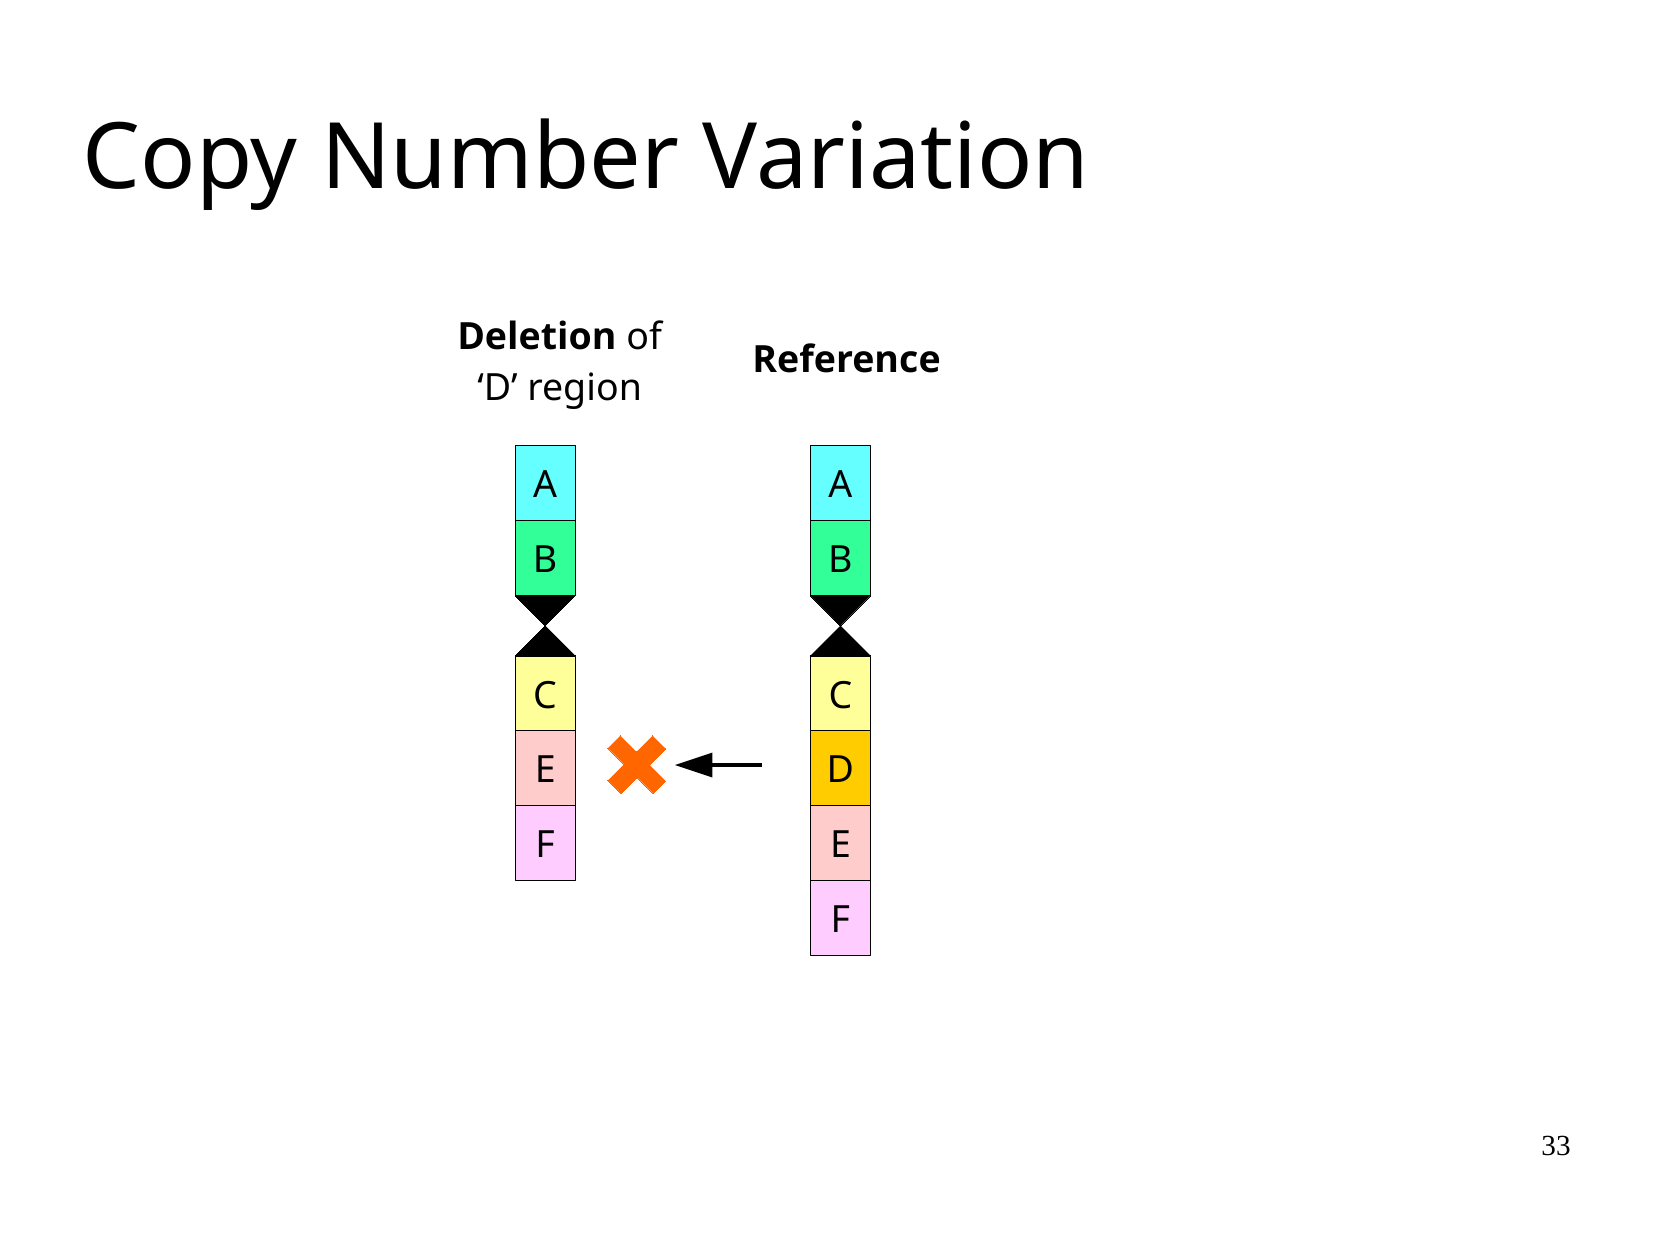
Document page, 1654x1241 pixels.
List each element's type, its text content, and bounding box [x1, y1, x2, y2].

text_box C [515, 656, 576, 730]
text_box B [810, 520, 871, 595]
text_box [515, 595, 576, 656]
text_box B [515, 520, 576, 595]
text_box F [515, 805, 576, 881]
text_box C [810, 656, 871, 730]
text_box Deletion of ‘D’ region [442, 301, 653, 409]
text_box [810, 595, 871, 656]
text_box A [810, 445, 871, 520]
text_box F [810, 880, 871, 956]
text_box D [810, 730, 871, 805]
title Copy Number Variation [82, 49, 1571, 257]
text_box E [810, 805, 871, 880]
text_box E [515, 730, 576, 805]
text_box A [515, 445, 576, 520]
text_box Reference [737, 325, 930, 386]
text_box [607, 735, 666, 794]
